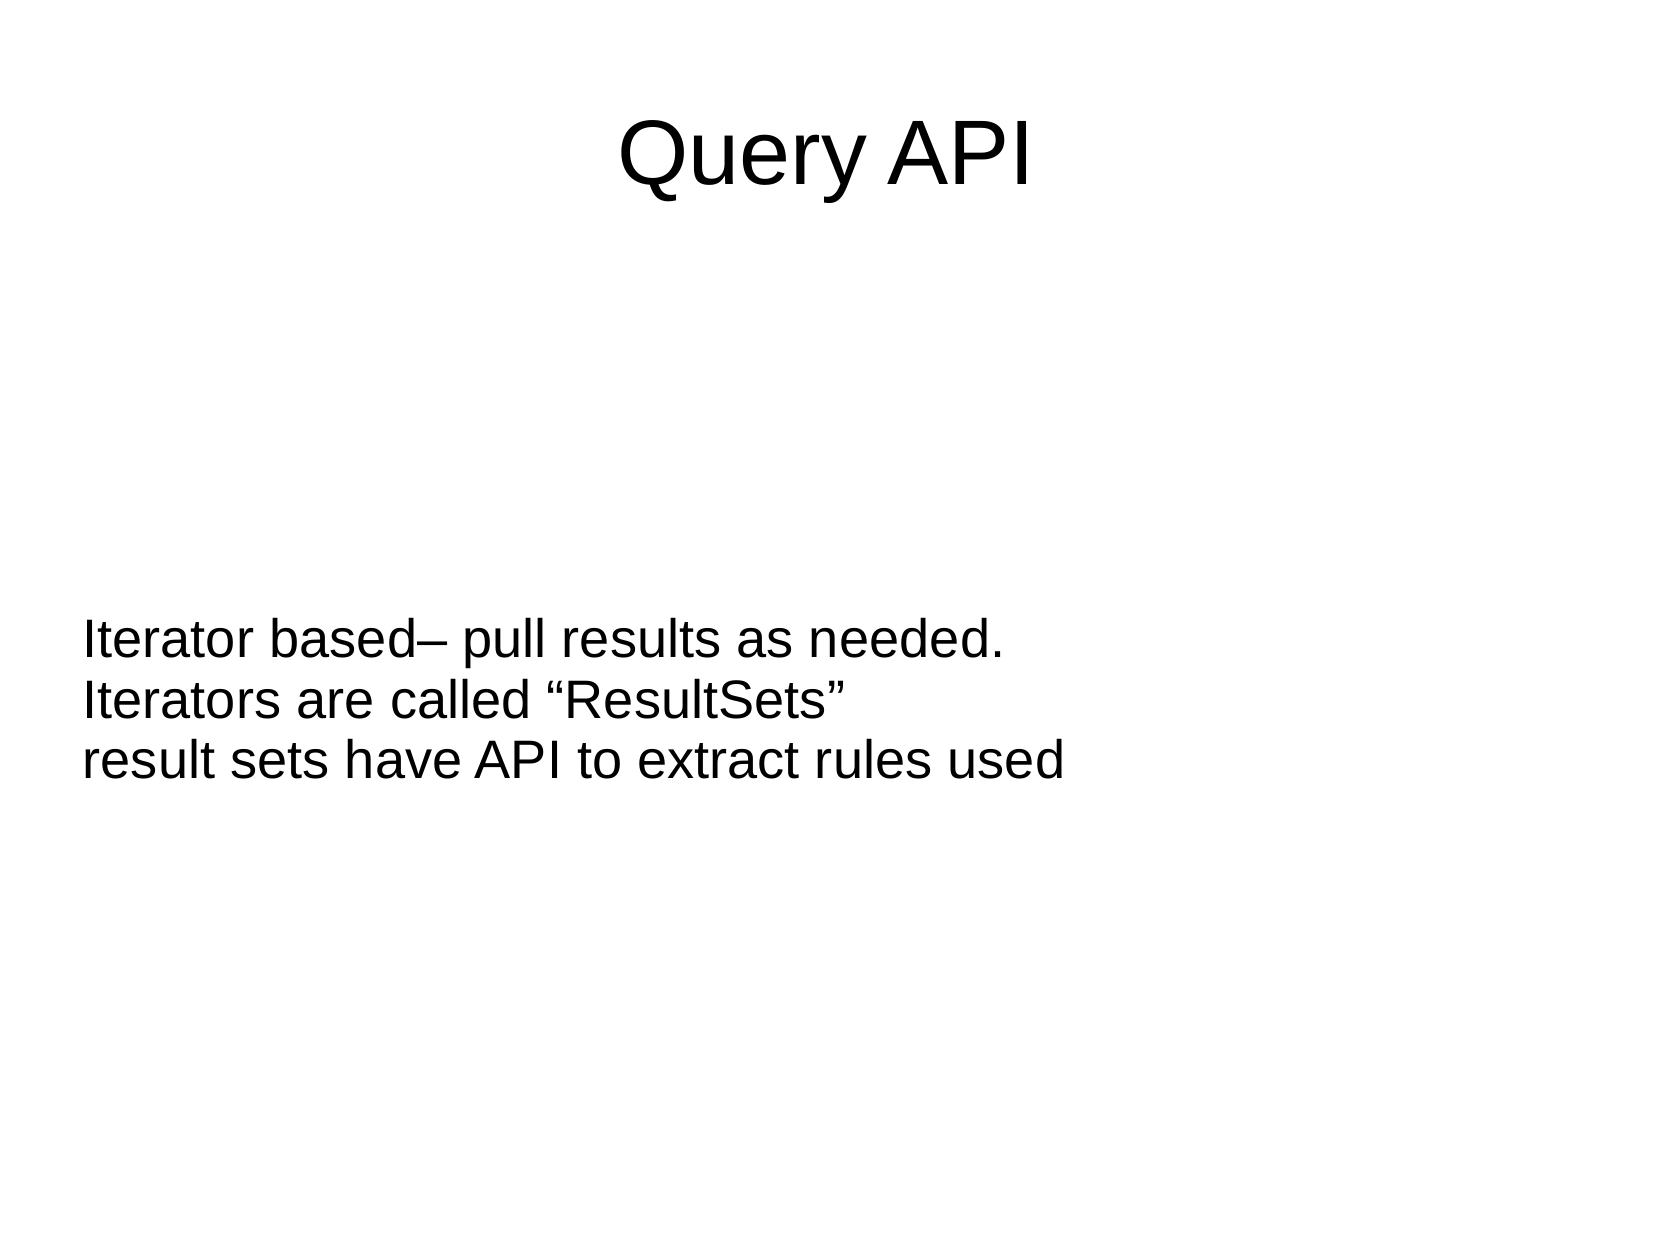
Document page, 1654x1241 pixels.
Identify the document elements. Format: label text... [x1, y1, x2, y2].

title Query API [82, 49, 1571, 257]
subtitle Iterator based– pull results as needed. Iterators are called “ResultSets” result sets have API to extract rules used [82, 290, 1571, 1109]
